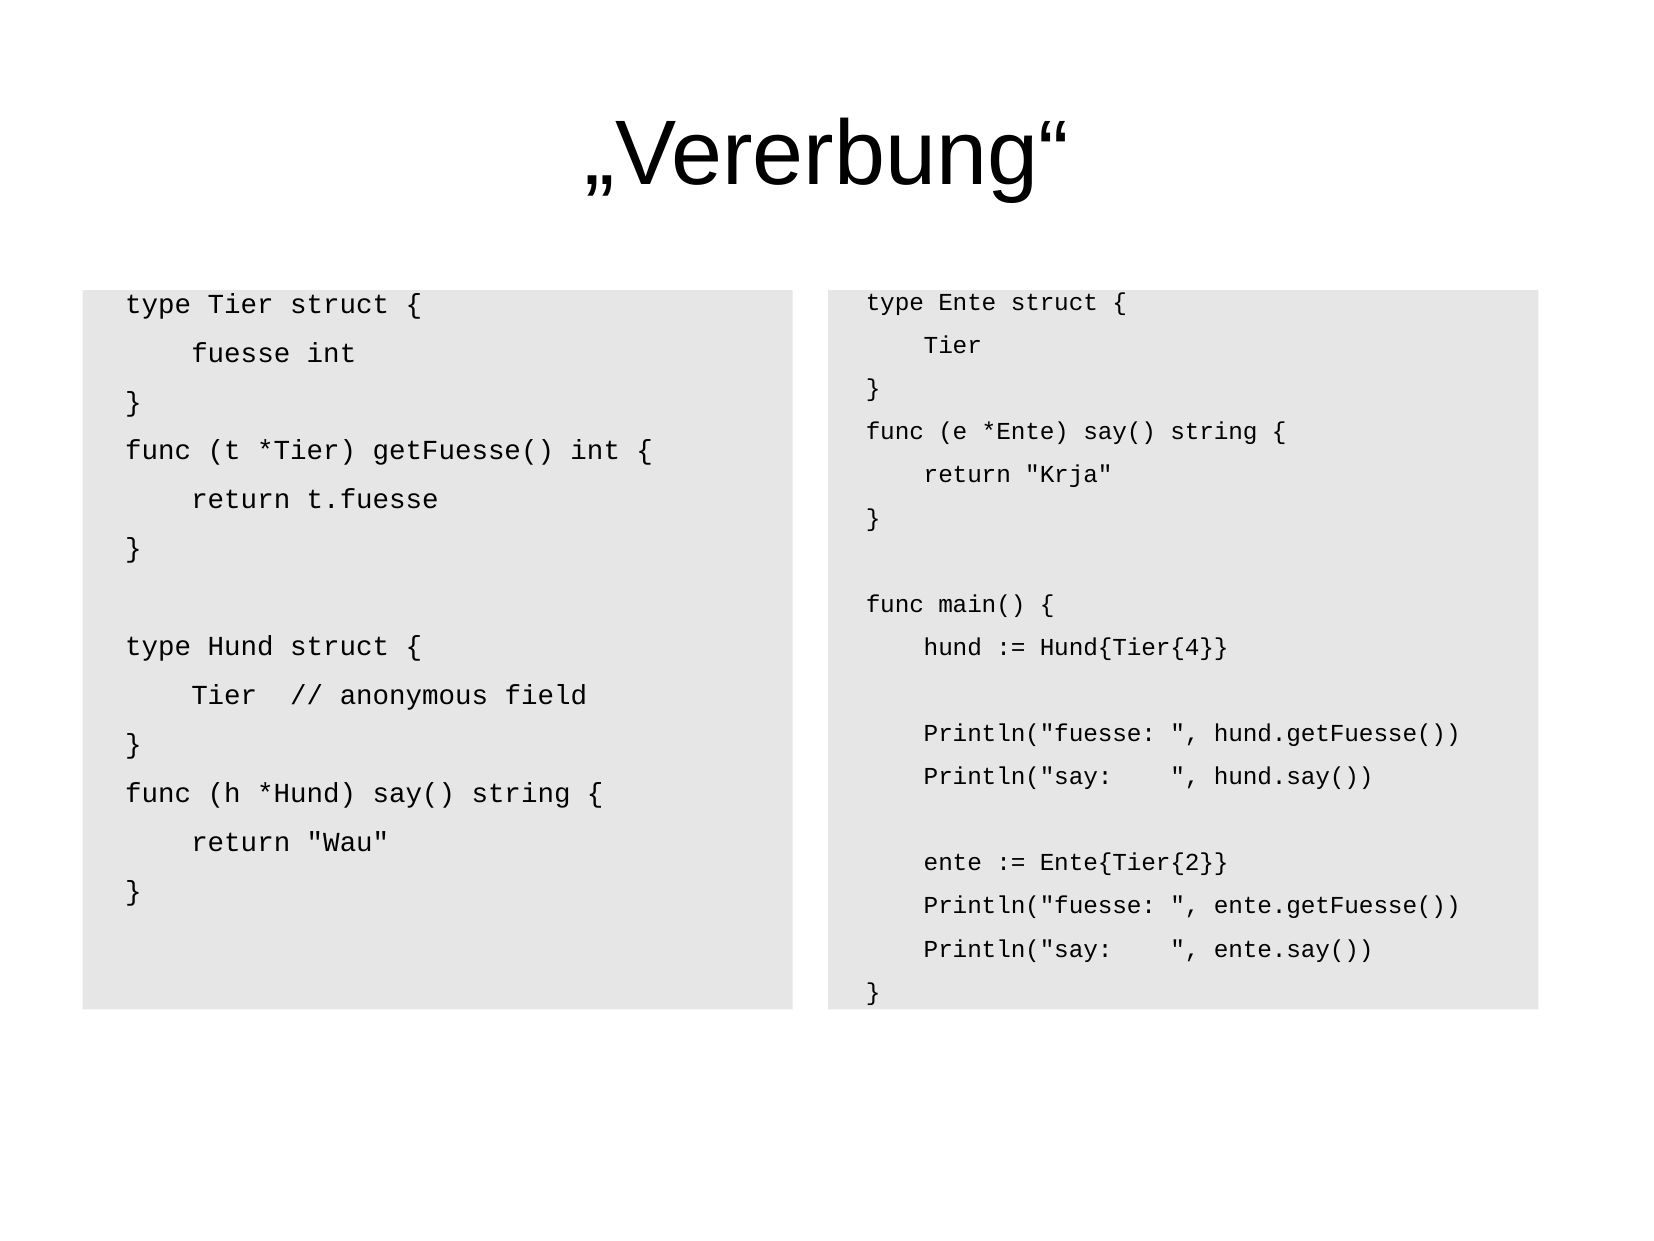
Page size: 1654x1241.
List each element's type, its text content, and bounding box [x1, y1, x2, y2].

title „Vererbung“ [82, 49, 1571, 257]
list type Tier struct { fuesse int } func (t *Tier) getFuesse() int { return t.fuesse } type Hund struct { Tier // anonymous field } func (h *Hund) say() string { return "Wau" } [82, 290, 793, 1010]
list type Ente struct { Tier } func (e *Ente) say() string { return "Krja" } func main() { hund := Hund{Tier{4}} Println("fuesse: ", hund.getFuesse()) Println("say: ", hund.say()) ente := Ente{Tier{2}} Println("fuesse: ", ente.getFuesse()) Println("say: ", ente.say()) } [828, 290, 1539, 1010]
